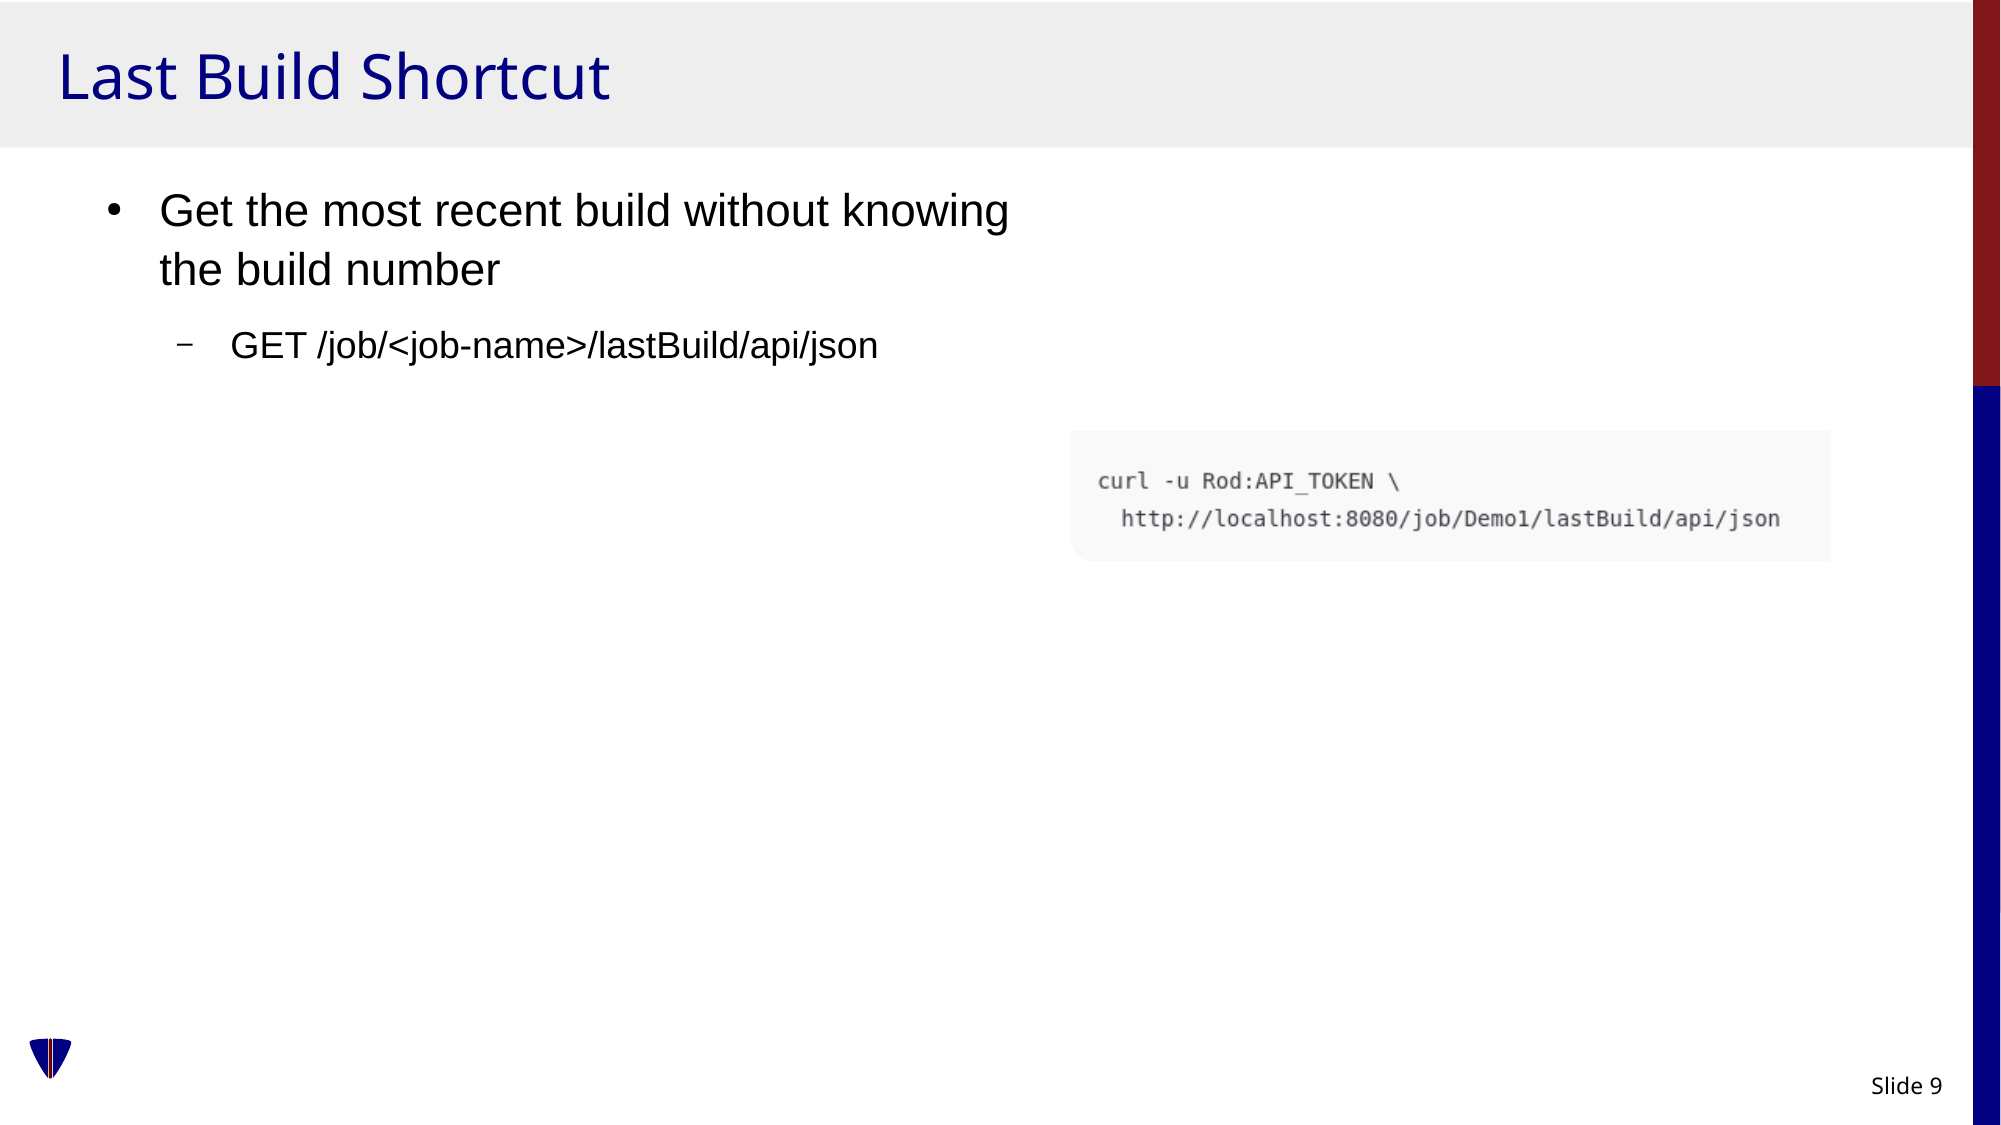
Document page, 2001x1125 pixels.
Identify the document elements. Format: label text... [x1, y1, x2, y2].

picture [1071, 431, 1831, 562]
list Get the most recent build without knowing the build number GET /job/<job-name>/lastBuild/api/json [88, 177, 1034, 621]
title Last Build Shortcut [0, 2, 1973, 148]
